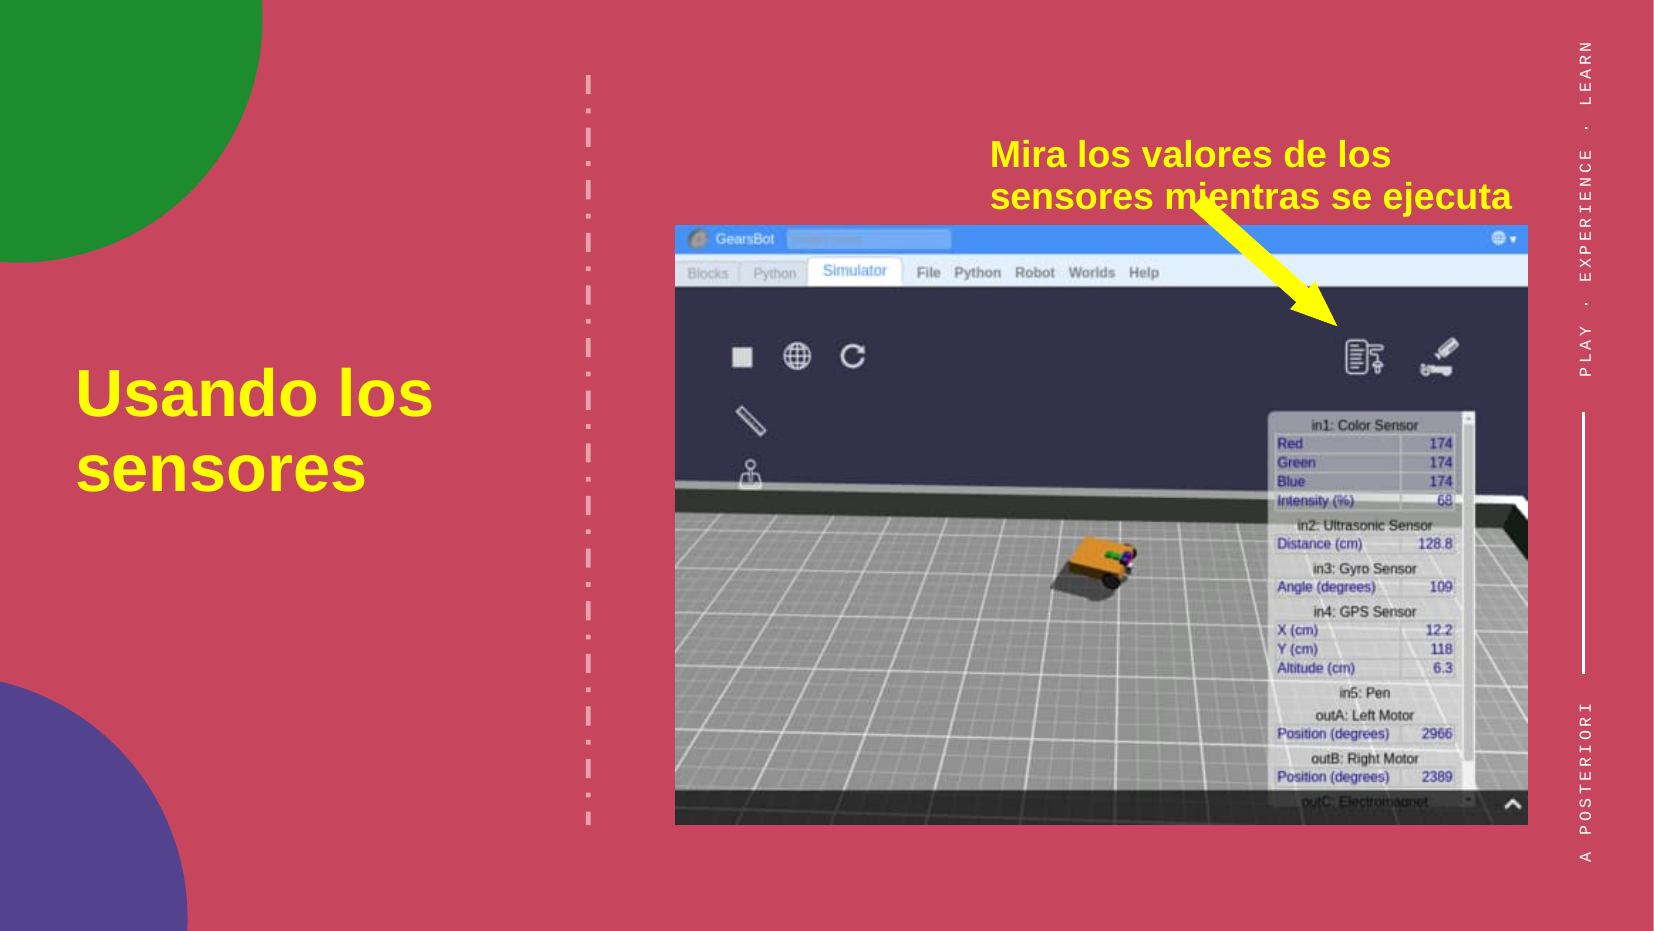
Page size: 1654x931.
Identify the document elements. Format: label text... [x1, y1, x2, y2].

text_box [1191, 194, 1338, 327]
picture [675, 225, 1528, 826]
title Usando los sensores [75, 353, 488, 509]
text_box Mira los valores de los sensores mientras se ejecuta [975, 126, 1576, 226]
